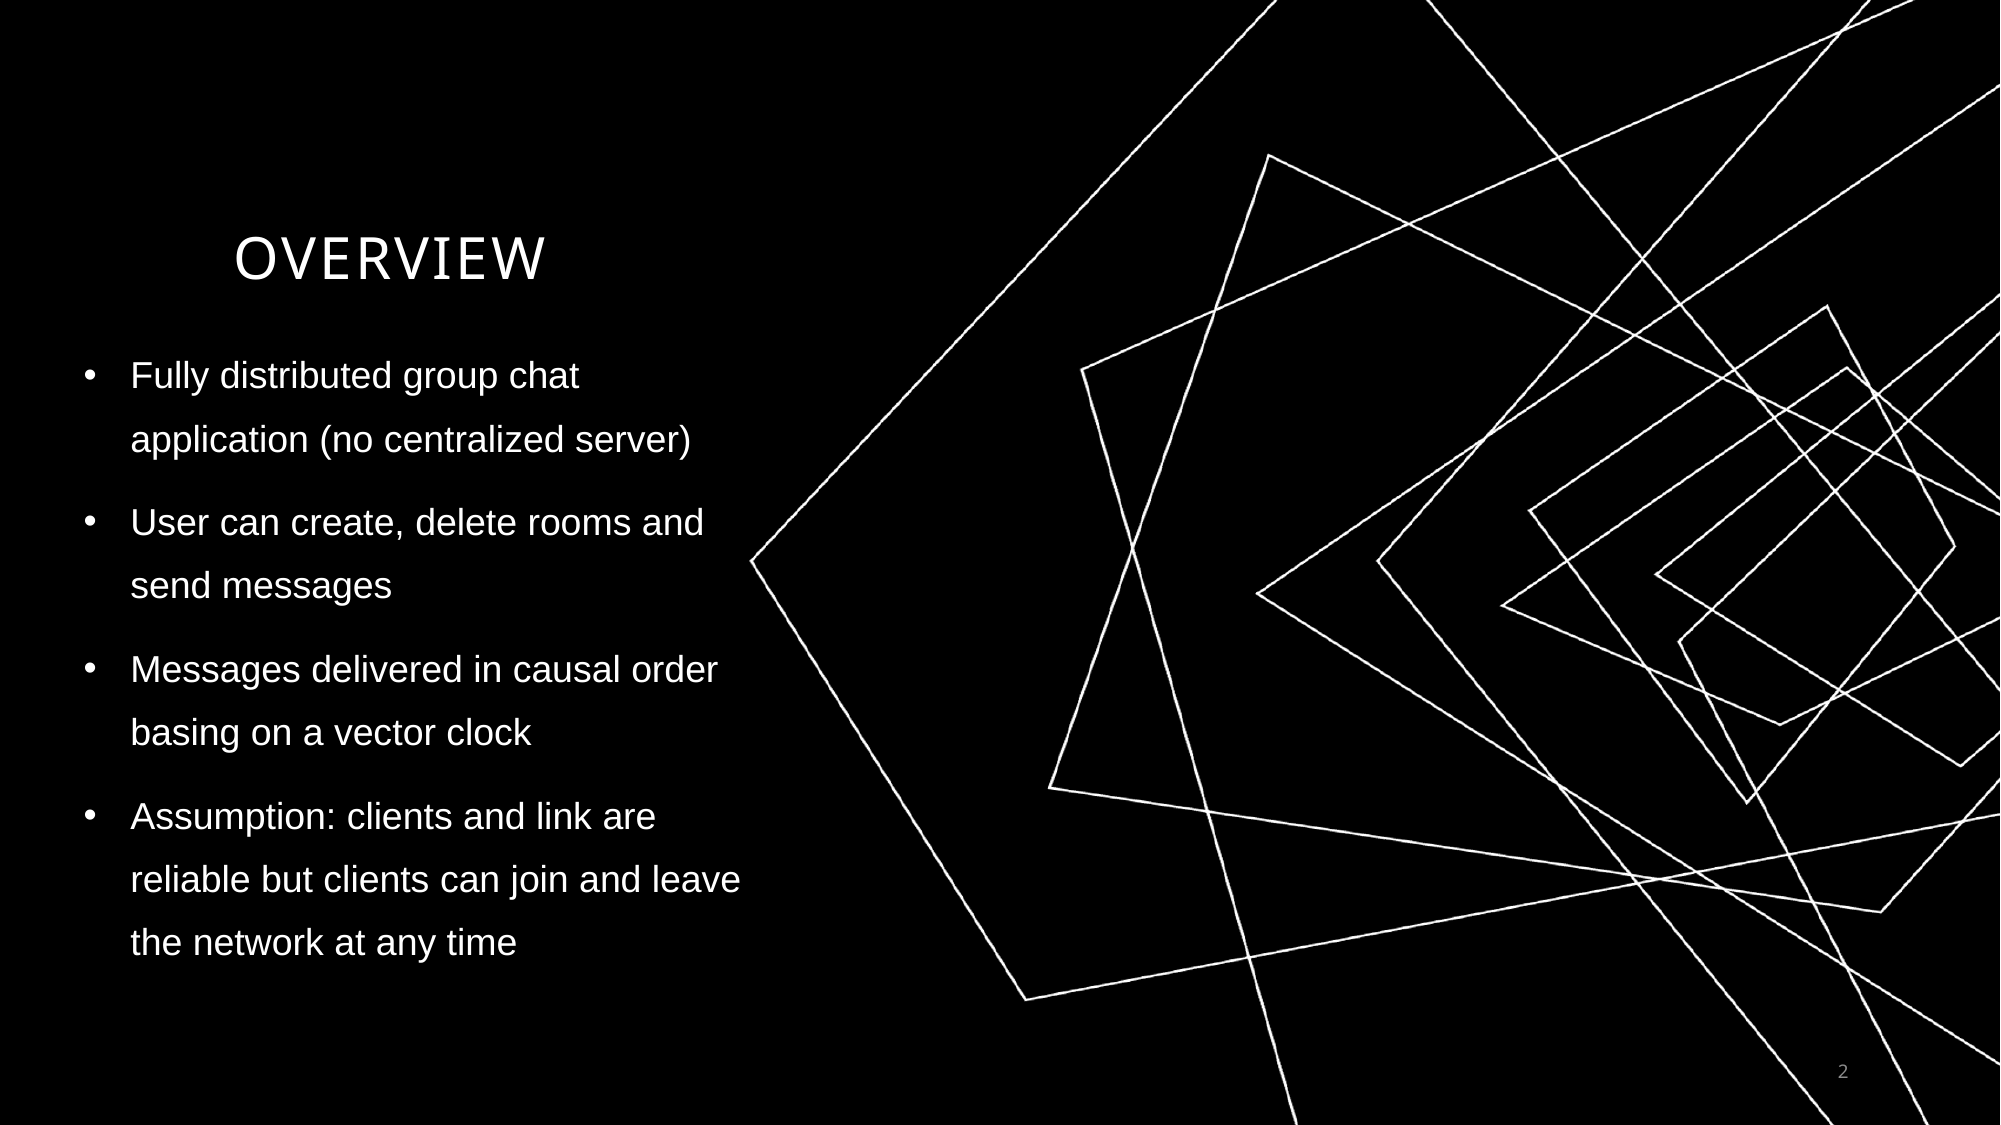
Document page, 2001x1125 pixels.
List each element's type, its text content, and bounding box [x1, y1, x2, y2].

title OVERVIEW [218, 82, 694, 300]
slide_number <number> [1701, 1042, 1864, 1103]
text_box Fully distributed group chat application (no centralized server) User can create, delete rooms and send messages Messages delivered in causal order basing on a vector clock Assumption: clients and link are reliable but clients can join and leave the network at any time [68, 326, 768, 1025]
picture [693, 0, 2000, 1125]
